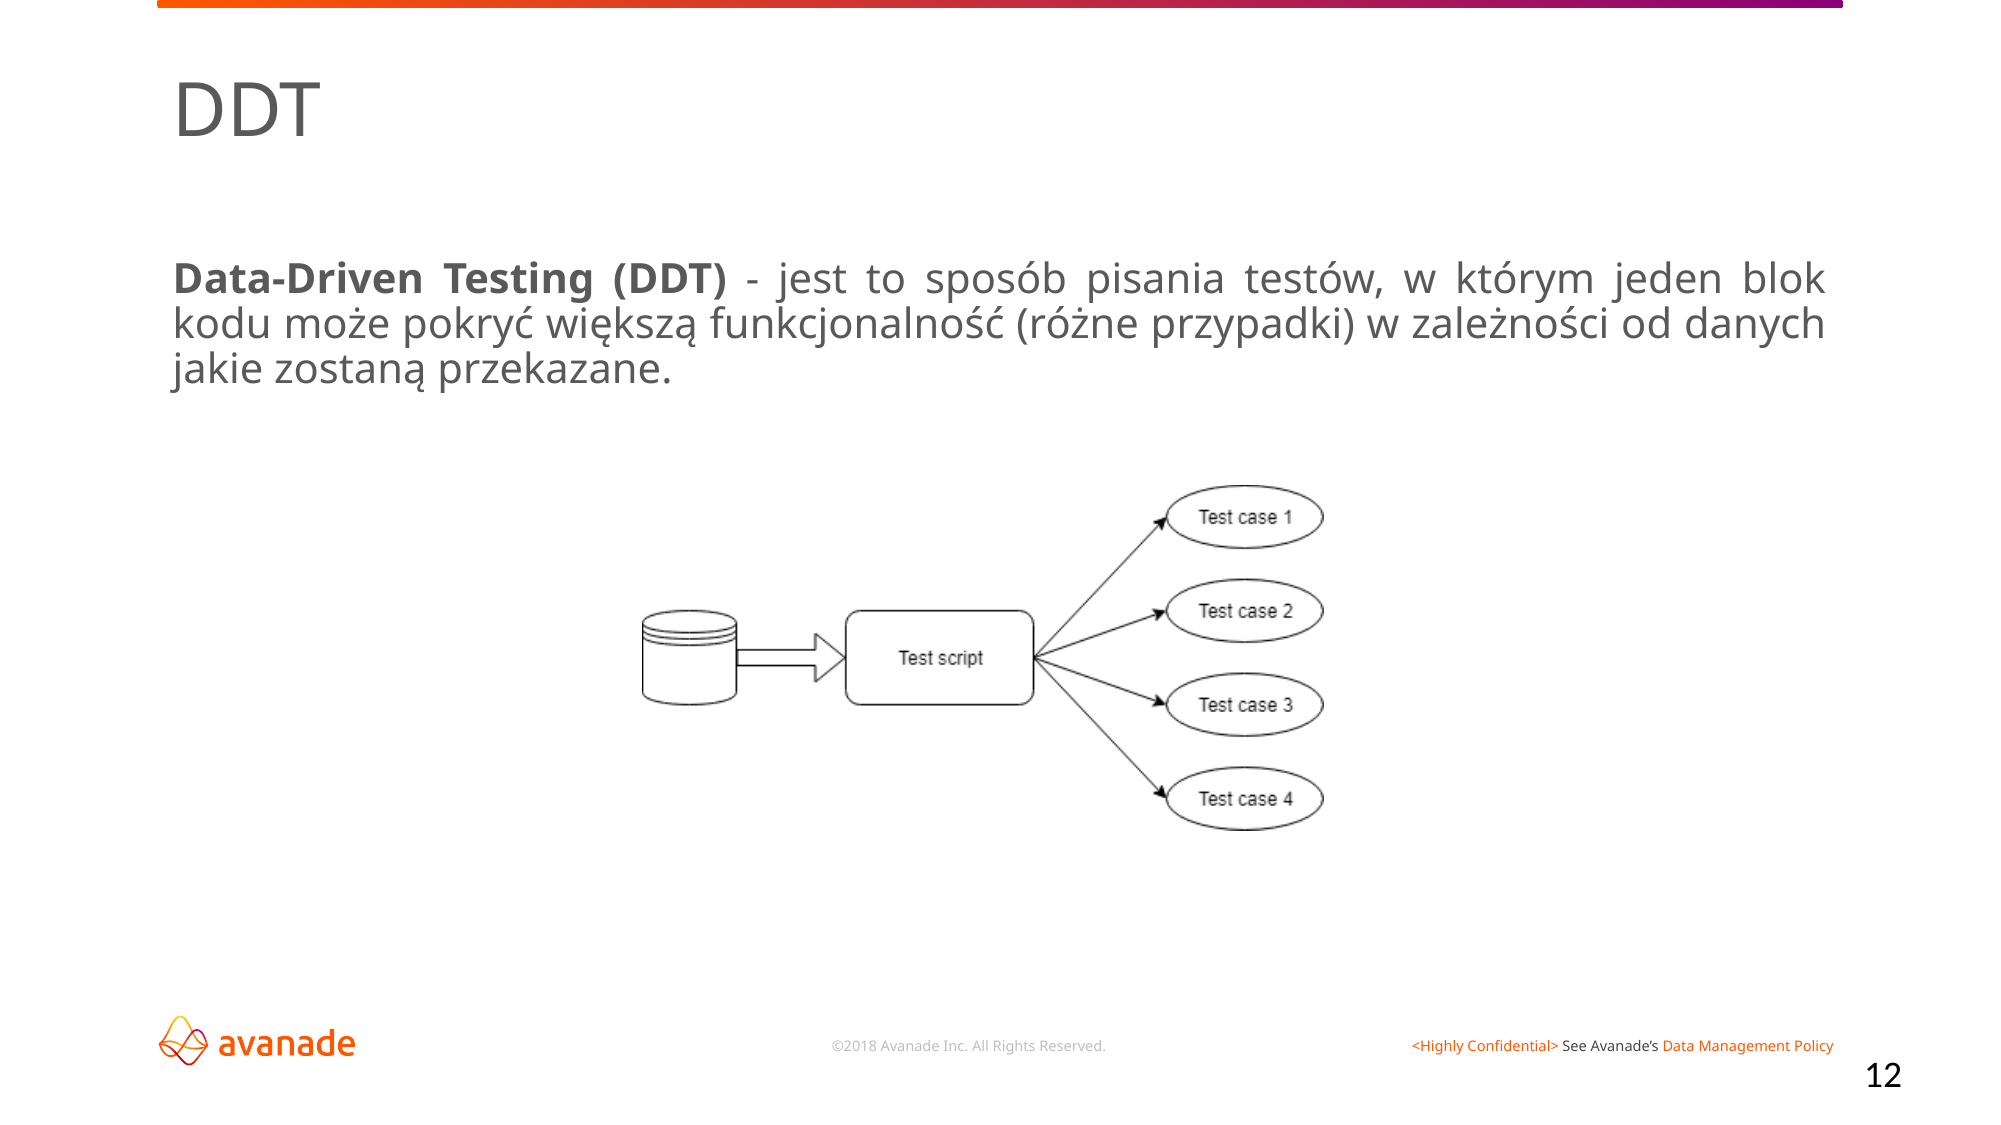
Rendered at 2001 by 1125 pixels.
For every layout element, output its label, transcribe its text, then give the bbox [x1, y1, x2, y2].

list Data-Driven Testing (DDT) - jest to sposób pisania testów, w którym jeden blok kodu może pokryć większą funkcjonalność (różne przypadki) w zależności od danych jakie zostaną przekazane. [157, 249, 1843, 964]
text_box [1842, 1042, 1924, 1103]
picture [642, 485, 1324, 831]
title DDT [157, 64, 1843, 228]
